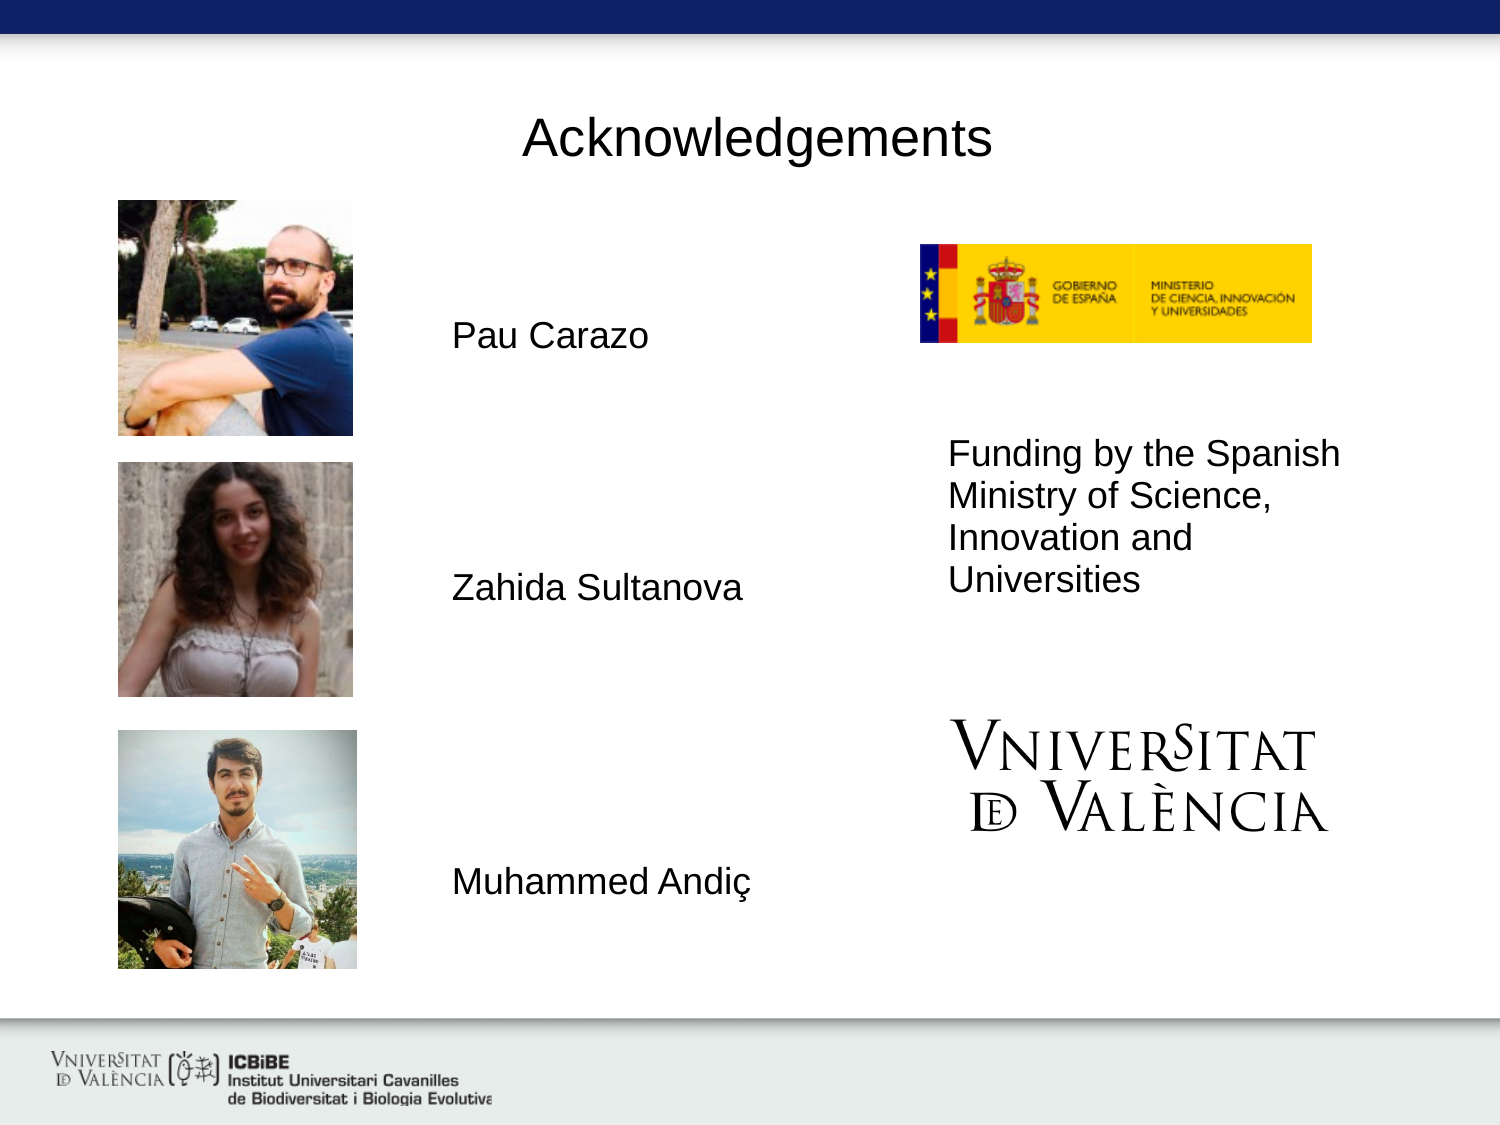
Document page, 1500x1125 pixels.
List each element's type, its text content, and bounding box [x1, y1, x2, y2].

picture [118, 730, 357, 969]
picture [0, 1018, 1500, 1125]
picture [118, 462, 353, 697]
picture [0, 0, 1500, 436]
text_box Acknowledgements [507, 100, 1010, 176]
text_box Funding by the Spanish Ministry of Science, Innovation and Universities [933, 425, 1359, 608]
picture [926, 692, 1352, 859]
picture [920, 244, 1312, 343]
text_box Pau Carazo Zahida Sultanova Muhammed Andiç [437, 307, 766, 910]
